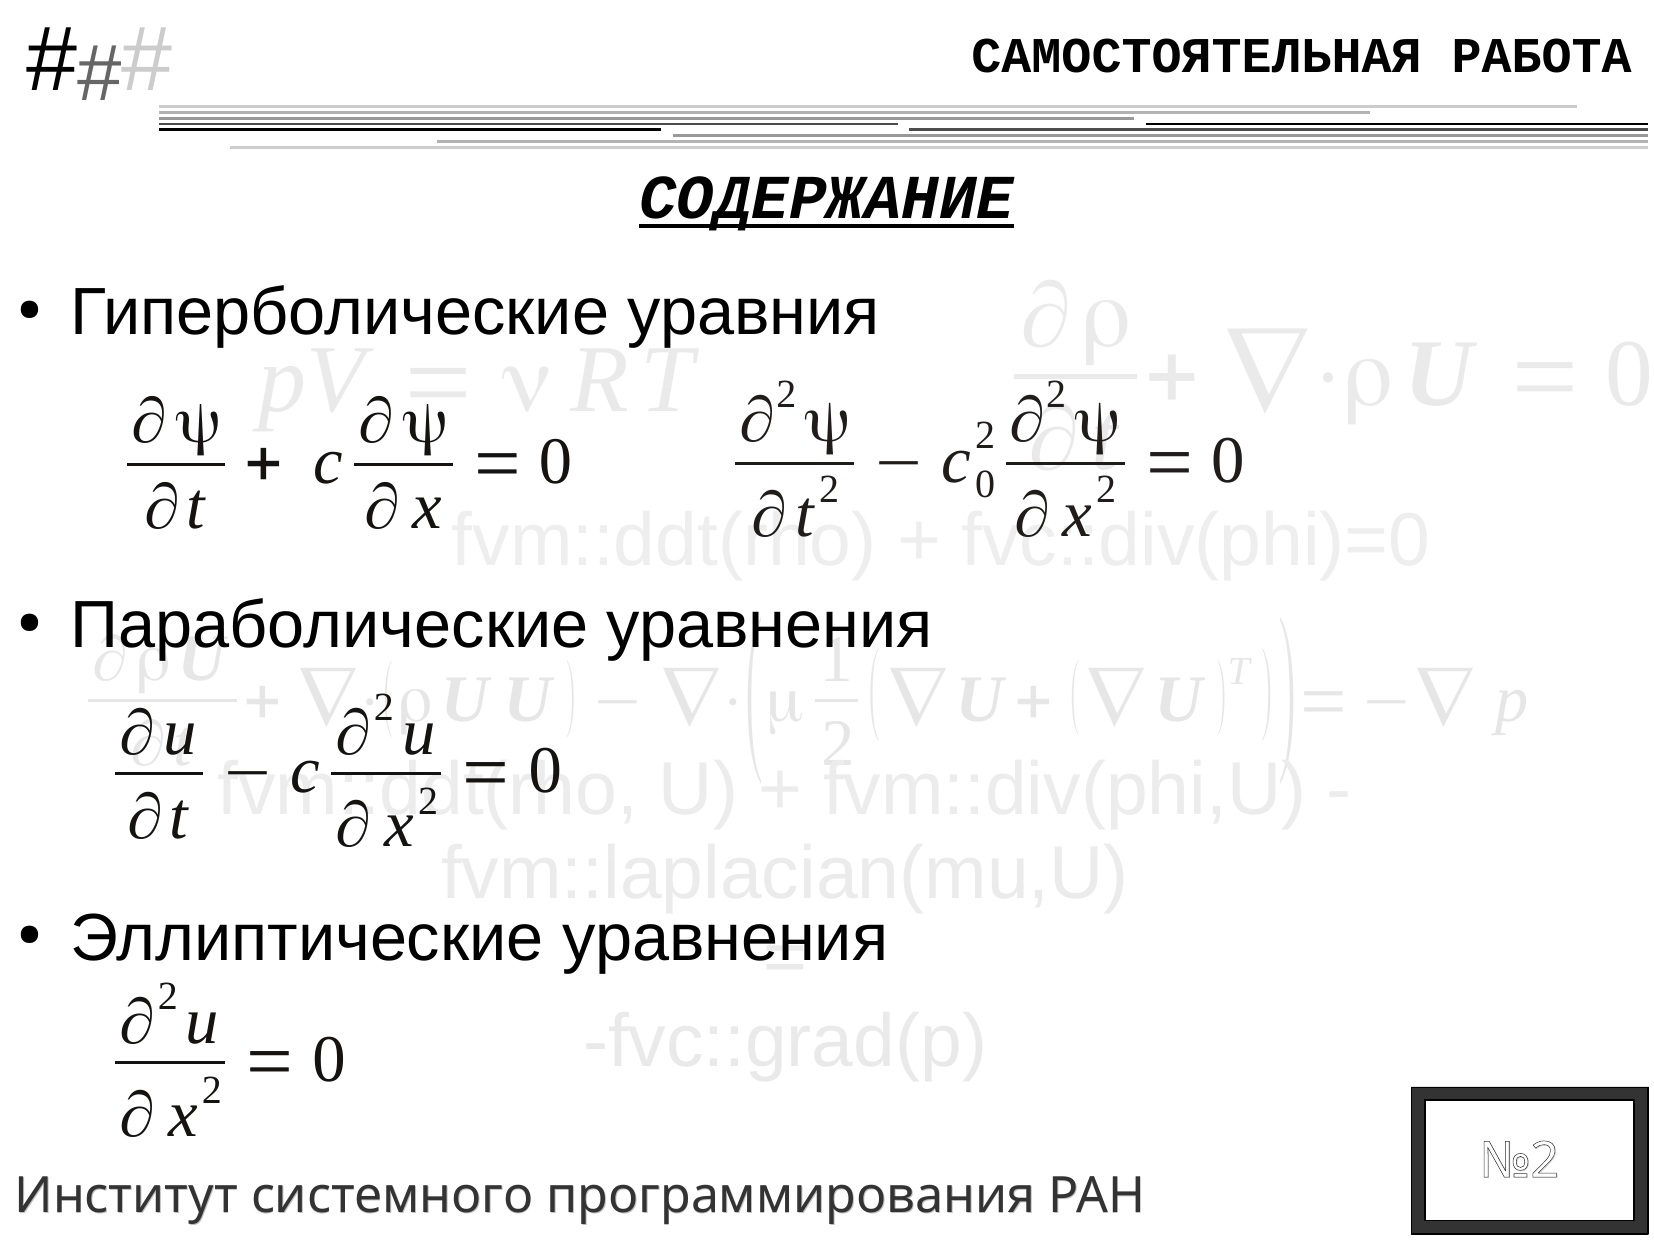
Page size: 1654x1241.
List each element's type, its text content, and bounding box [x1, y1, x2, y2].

chart [106, 685, 568, 863]
chart [726, 372, 1252, 552]
chart [106, 974, 352, 1152]
chart [118, 383, 579, 544]
list Гиперболические уравния Параболические уравнения Эллиптические уравнения [0, 274, 1654, 1093]
title СОДЕРЖАНИЕ [0, 147, 1654, 257]
